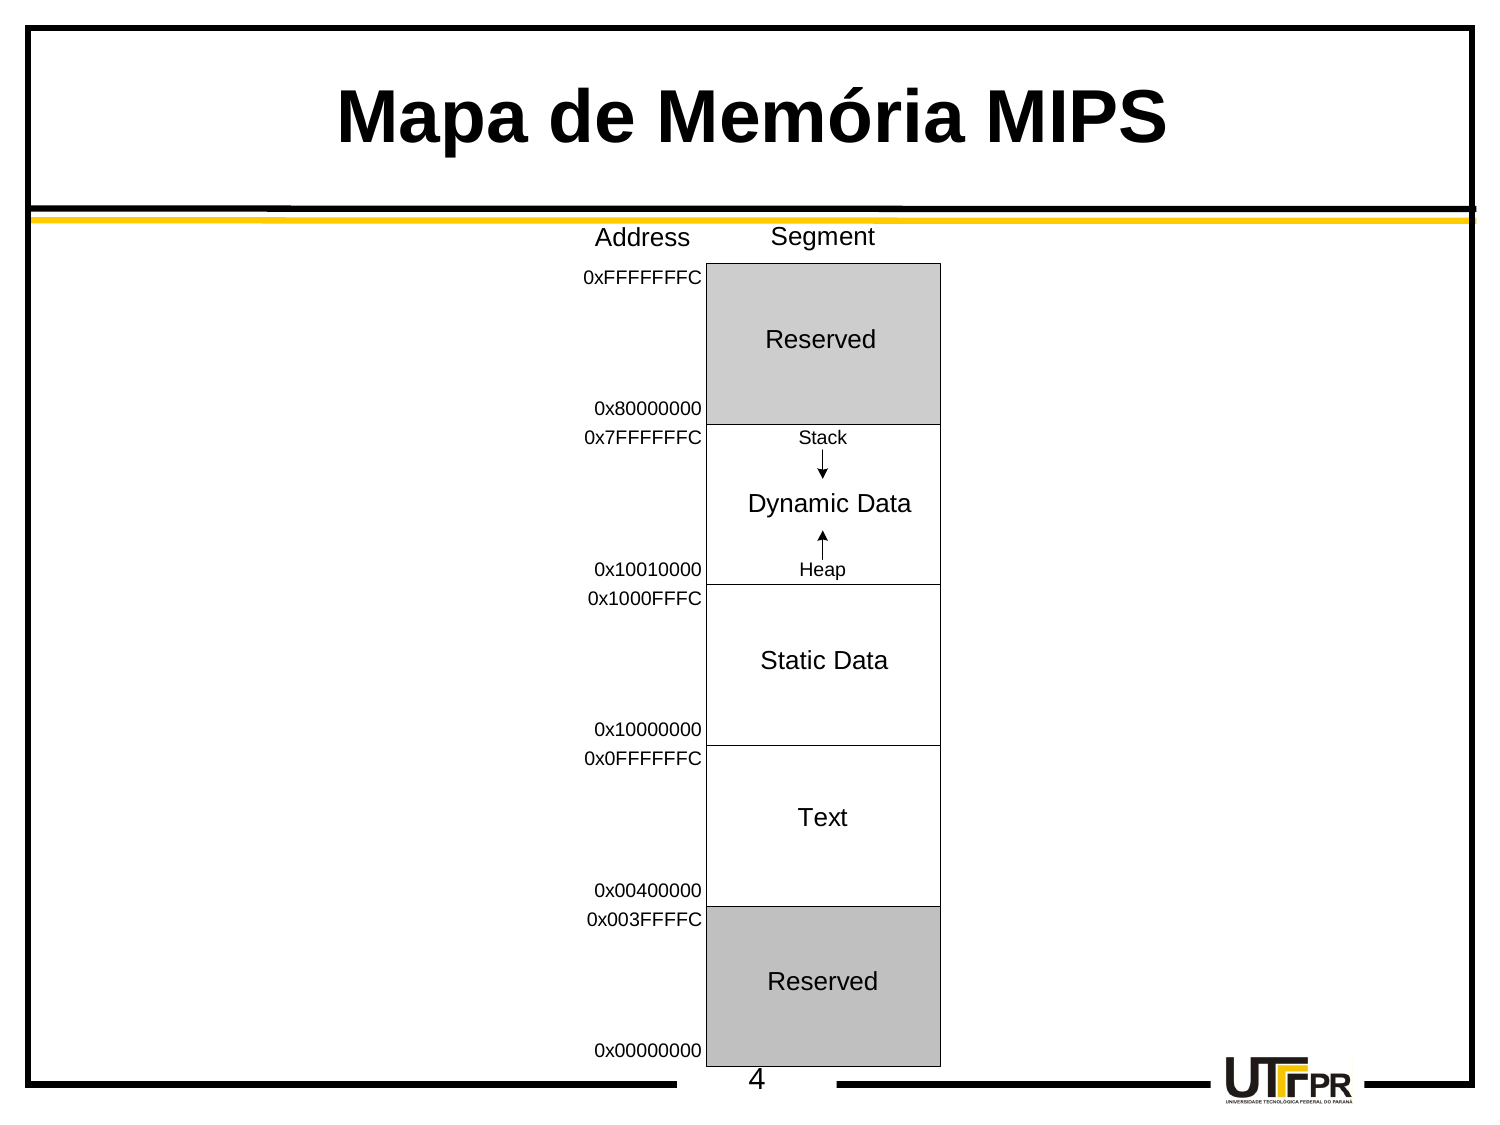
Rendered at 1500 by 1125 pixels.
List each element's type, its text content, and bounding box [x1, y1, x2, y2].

chart [556, 212, 944, 1077]
picture [1225, 1057, 1353, 1104]
title Mapa de Memória MIPS [29, 29, 1477, 207]
